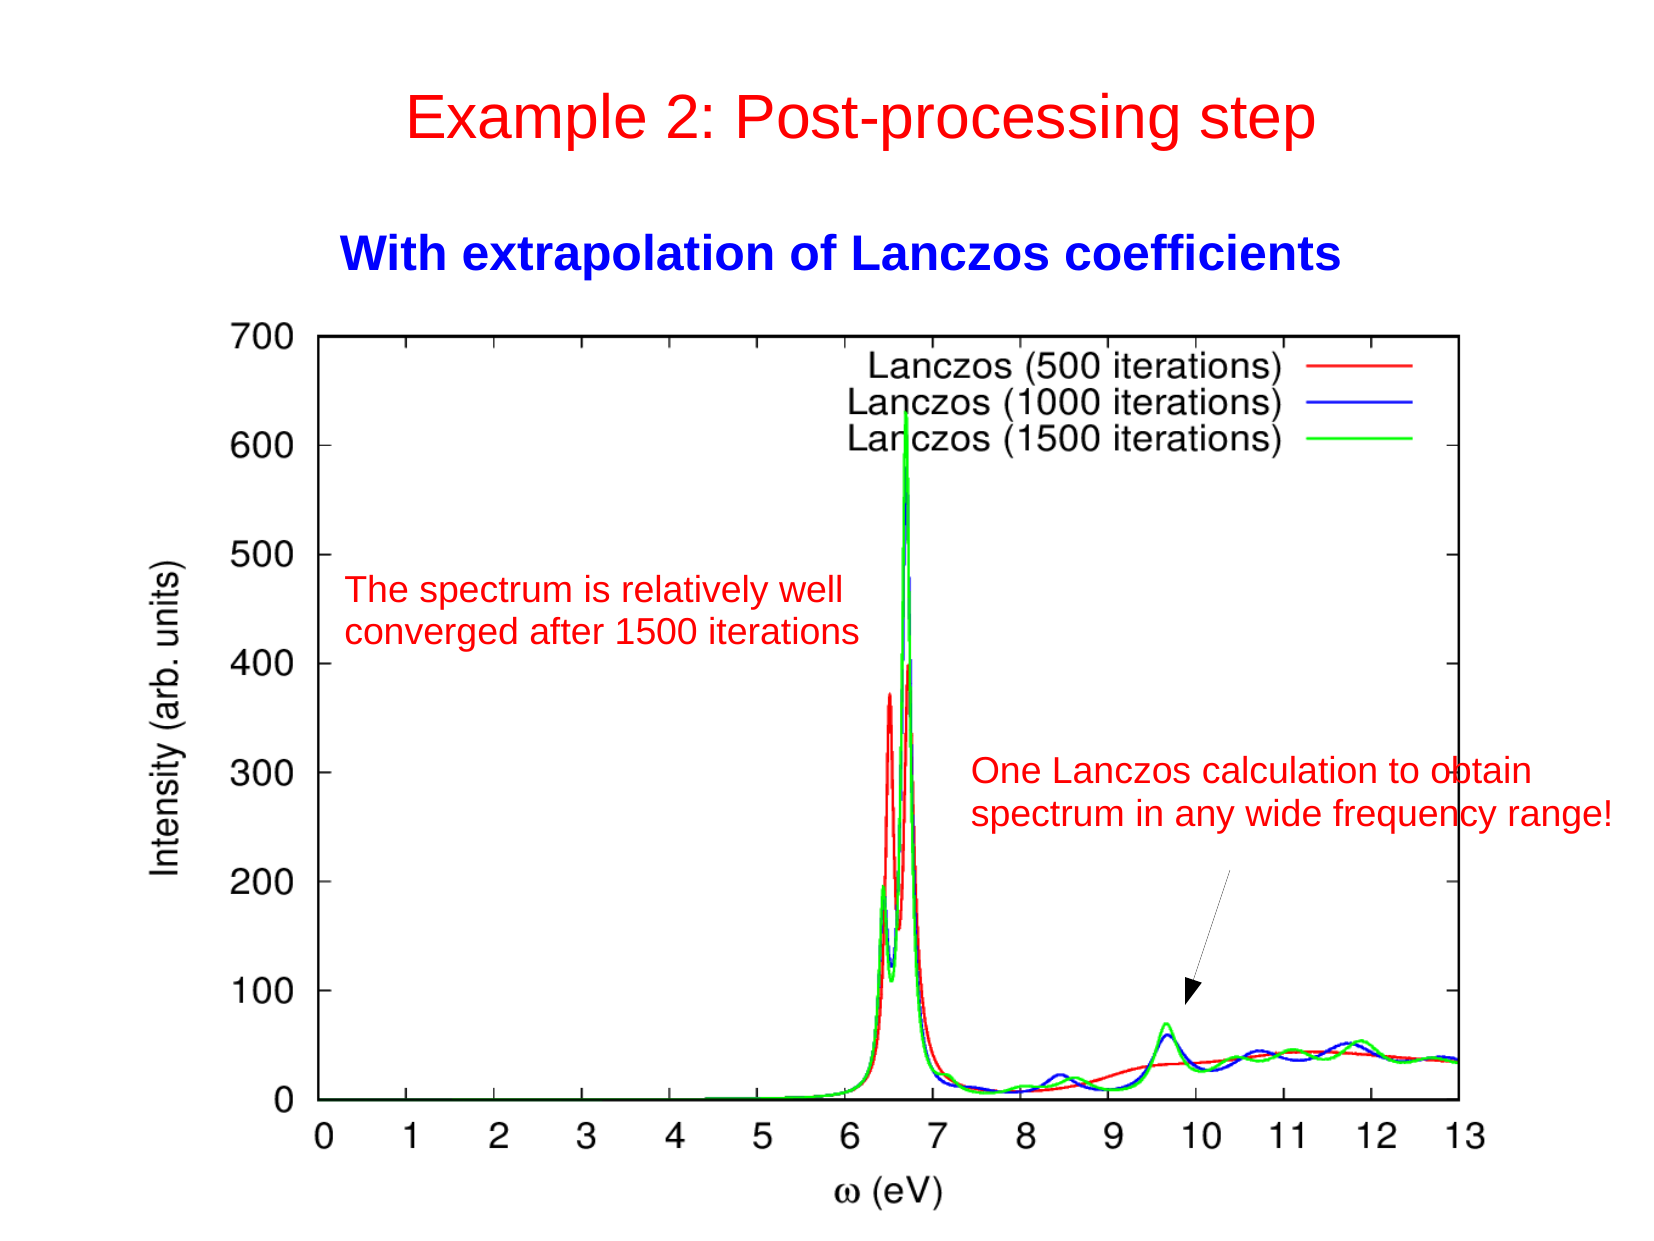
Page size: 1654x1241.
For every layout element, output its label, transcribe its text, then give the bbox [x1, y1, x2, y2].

list With extrapolation of Lanczos coefficients [268, 225, 1486, 303]
list One Lanczos calculation to obtain spectrum in any wide frequency range! [900, 750, 1654, 886]
picture [135, 303, 1516, 1216]
text_box The spectrum is relatively well converged after 1500 iterations [329, 561, 877, 661]
text_box Example 2: Post-processing step [16, 33, 1654, 202]
